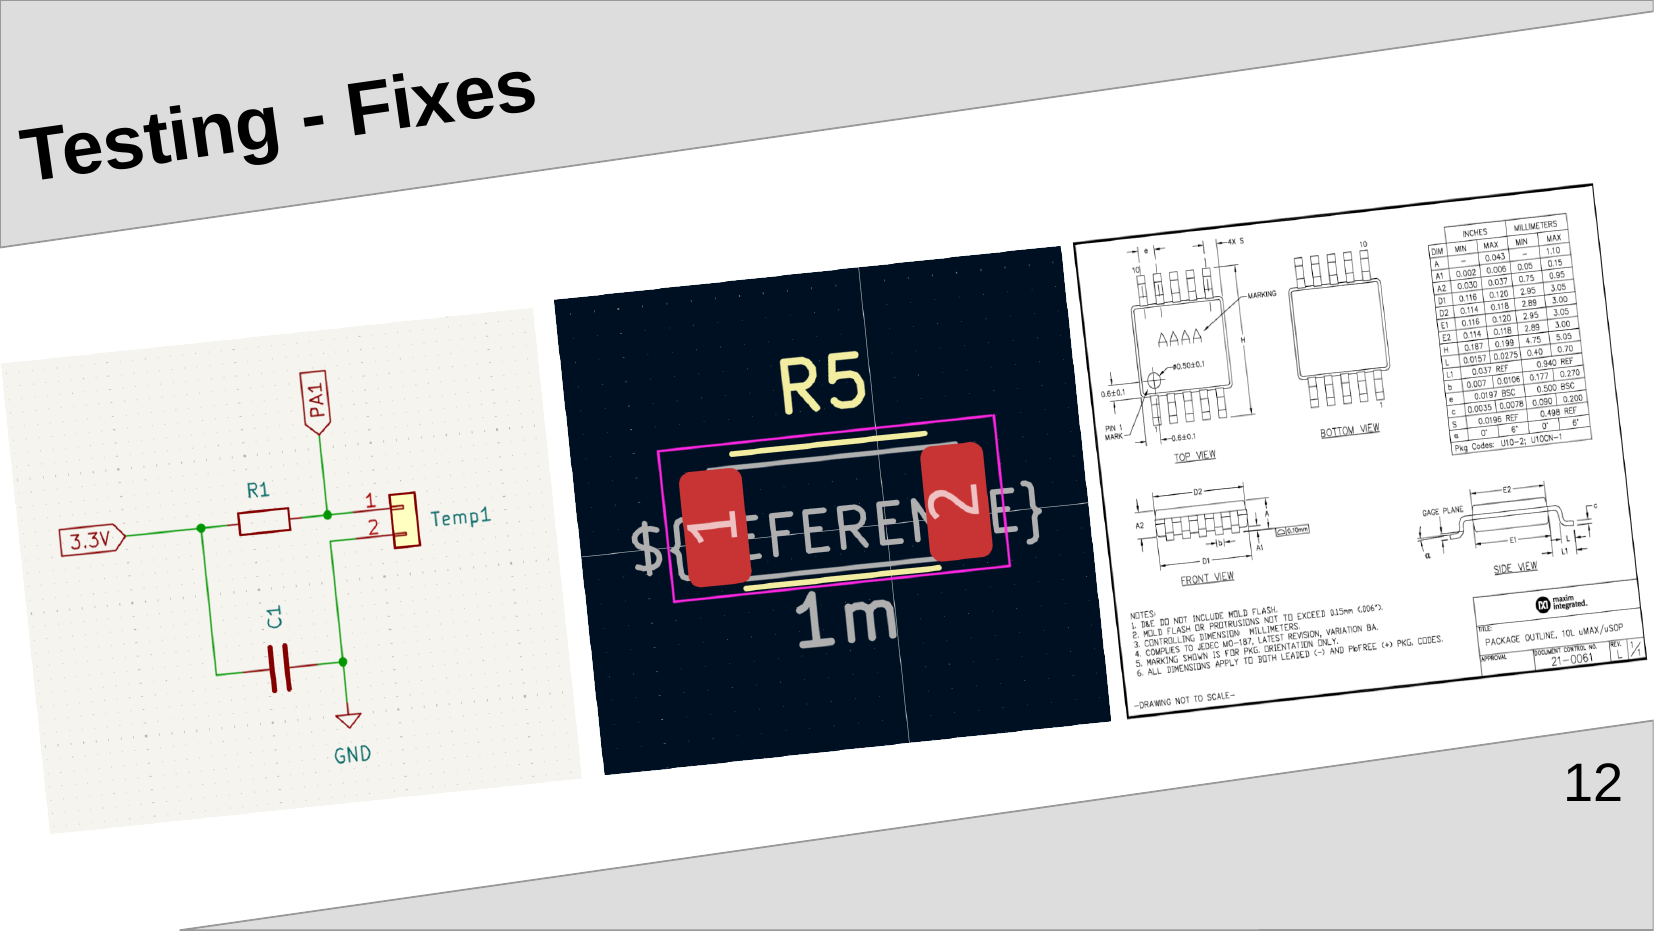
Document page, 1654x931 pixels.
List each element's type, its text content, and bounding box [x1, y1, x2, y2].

picture [0, 307, 582, 834]
picture [553, 245, 1111, 775]
title Testing - Fixes [11, 0, 1495, 235]
picture [1067, 174, 1654, 724]
